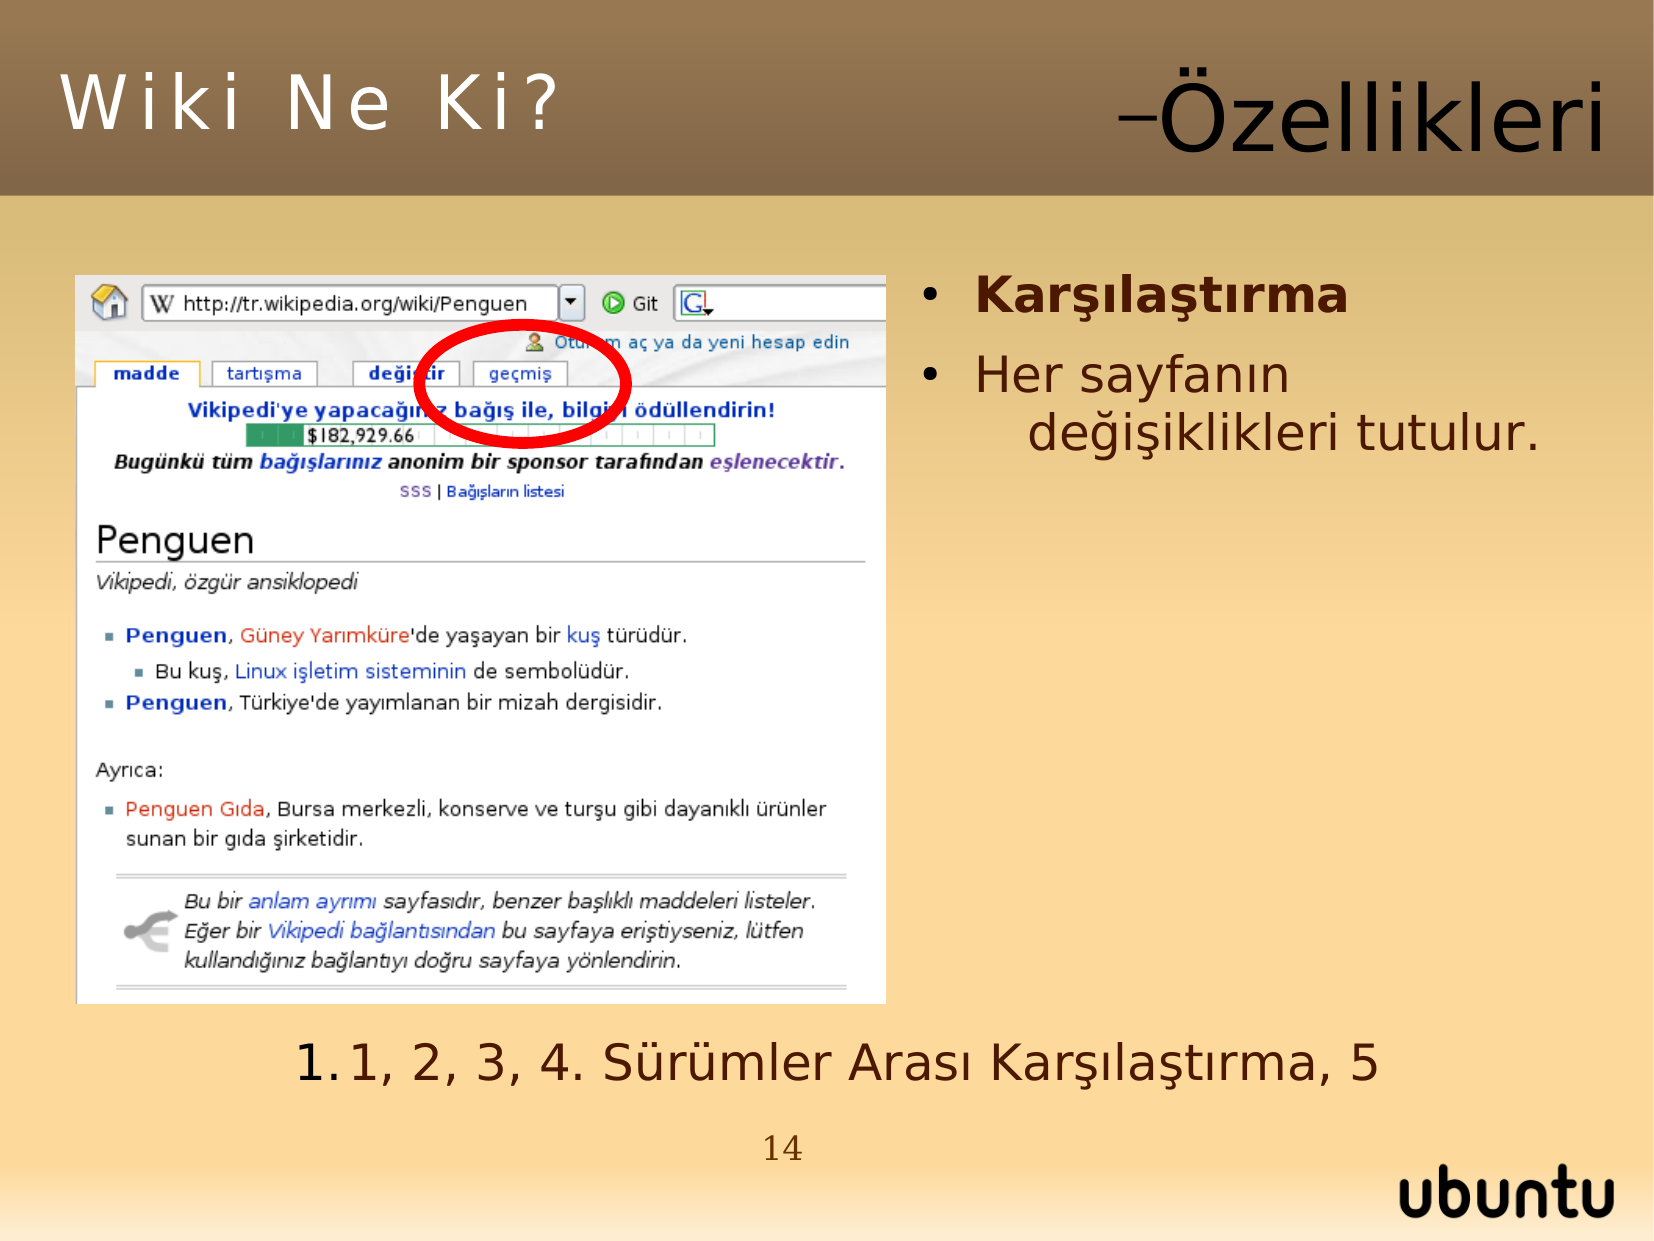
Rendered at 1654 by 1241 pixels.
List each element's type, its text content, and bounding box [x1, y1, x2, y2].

title Wiki Ne Ki? [59, 29, 1595, 178]
picture [0, 0, 1654, 1241]
list 1, 2, 3, 4. Sürümler Arası Karşılaştırma, 5 [76, 1033, 1565, 1168]
text_box Özellikleri [1092, 59, 1625, 182]
list Karşılaştırma Her sayfanın değişiklikleri tutulur. [885, 265, 1571, 650]
